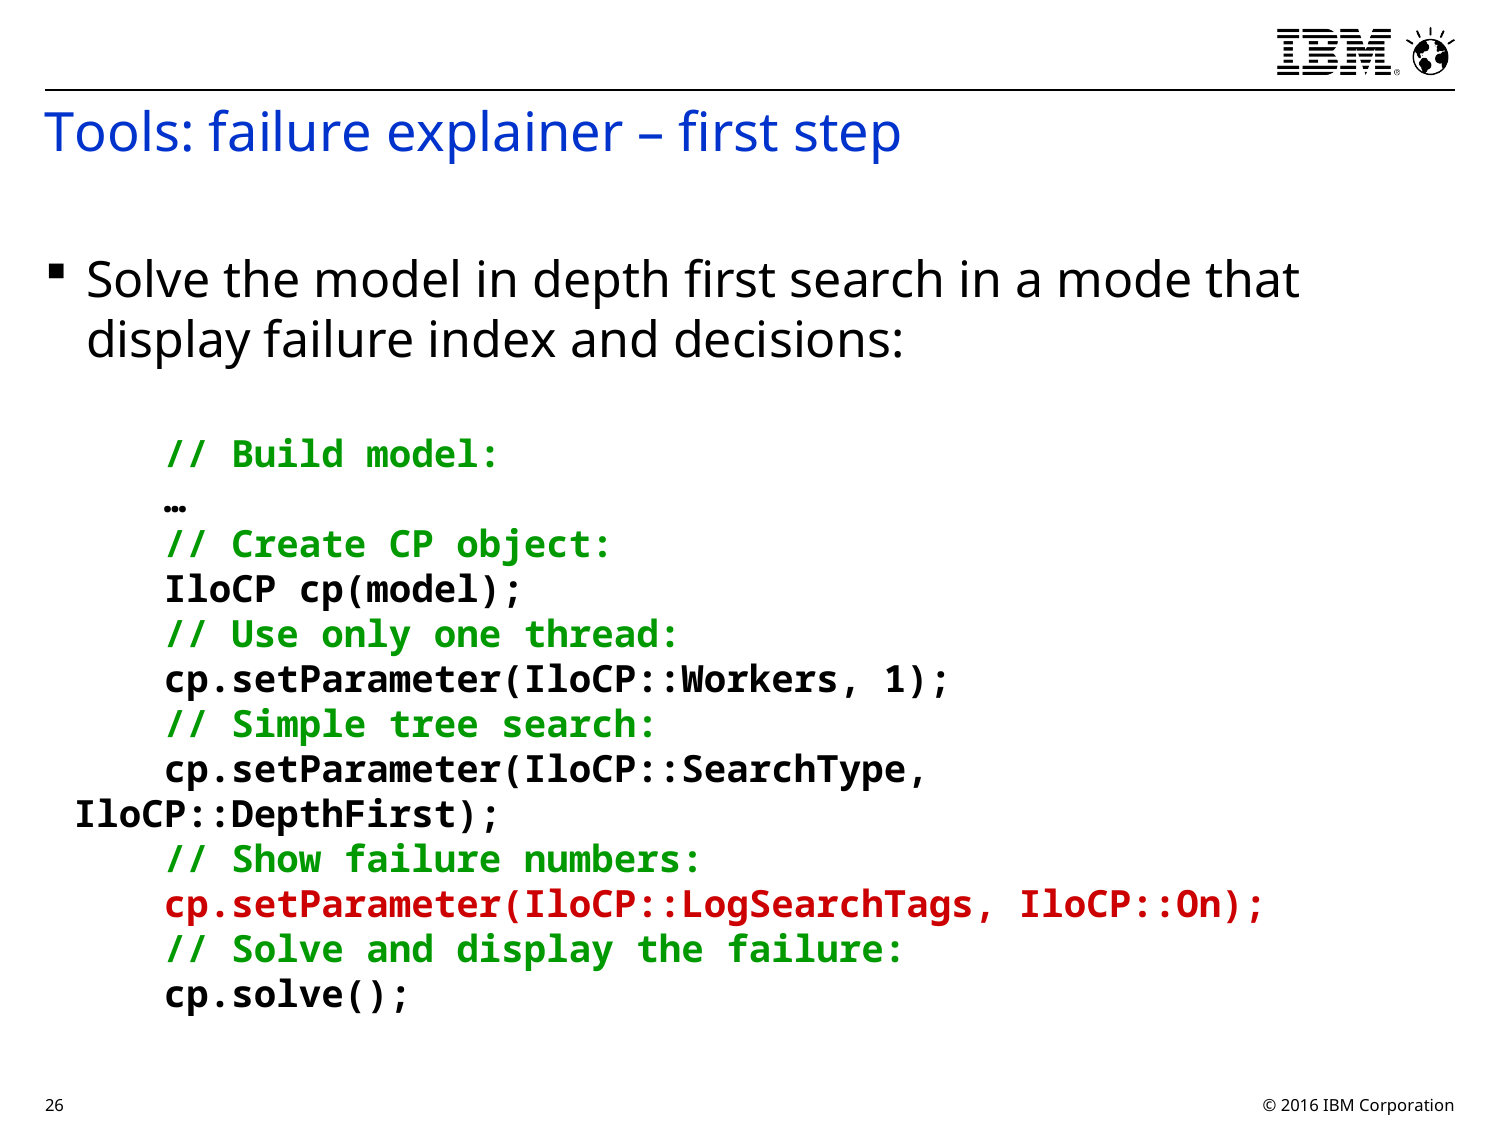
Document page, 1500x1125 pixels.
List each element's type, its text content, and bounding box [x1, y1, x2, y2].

list Solve the model in depth first search in a mode that display failure index and decisions: [29, 239, 1455, 1066]
text_box // Build model: … // Create CP object: IloCP cp(model); // Use only one thread: cp.setParameter(IloCP::Workers, 1); // Simple tree search: cp.setParameter(IloCP::SearchType, IloCP::DepthFirst); // Show failure numbers: cp.setParameter(IloCP::LogSearchTags, IloCP::On); // Solve and display the failure: cp.solve(); [59, 422, 1337, 978]
picture [1260, 10, 1468, 90]
title Tools: failure explainer – first step [29, 97, 1455, 203]
